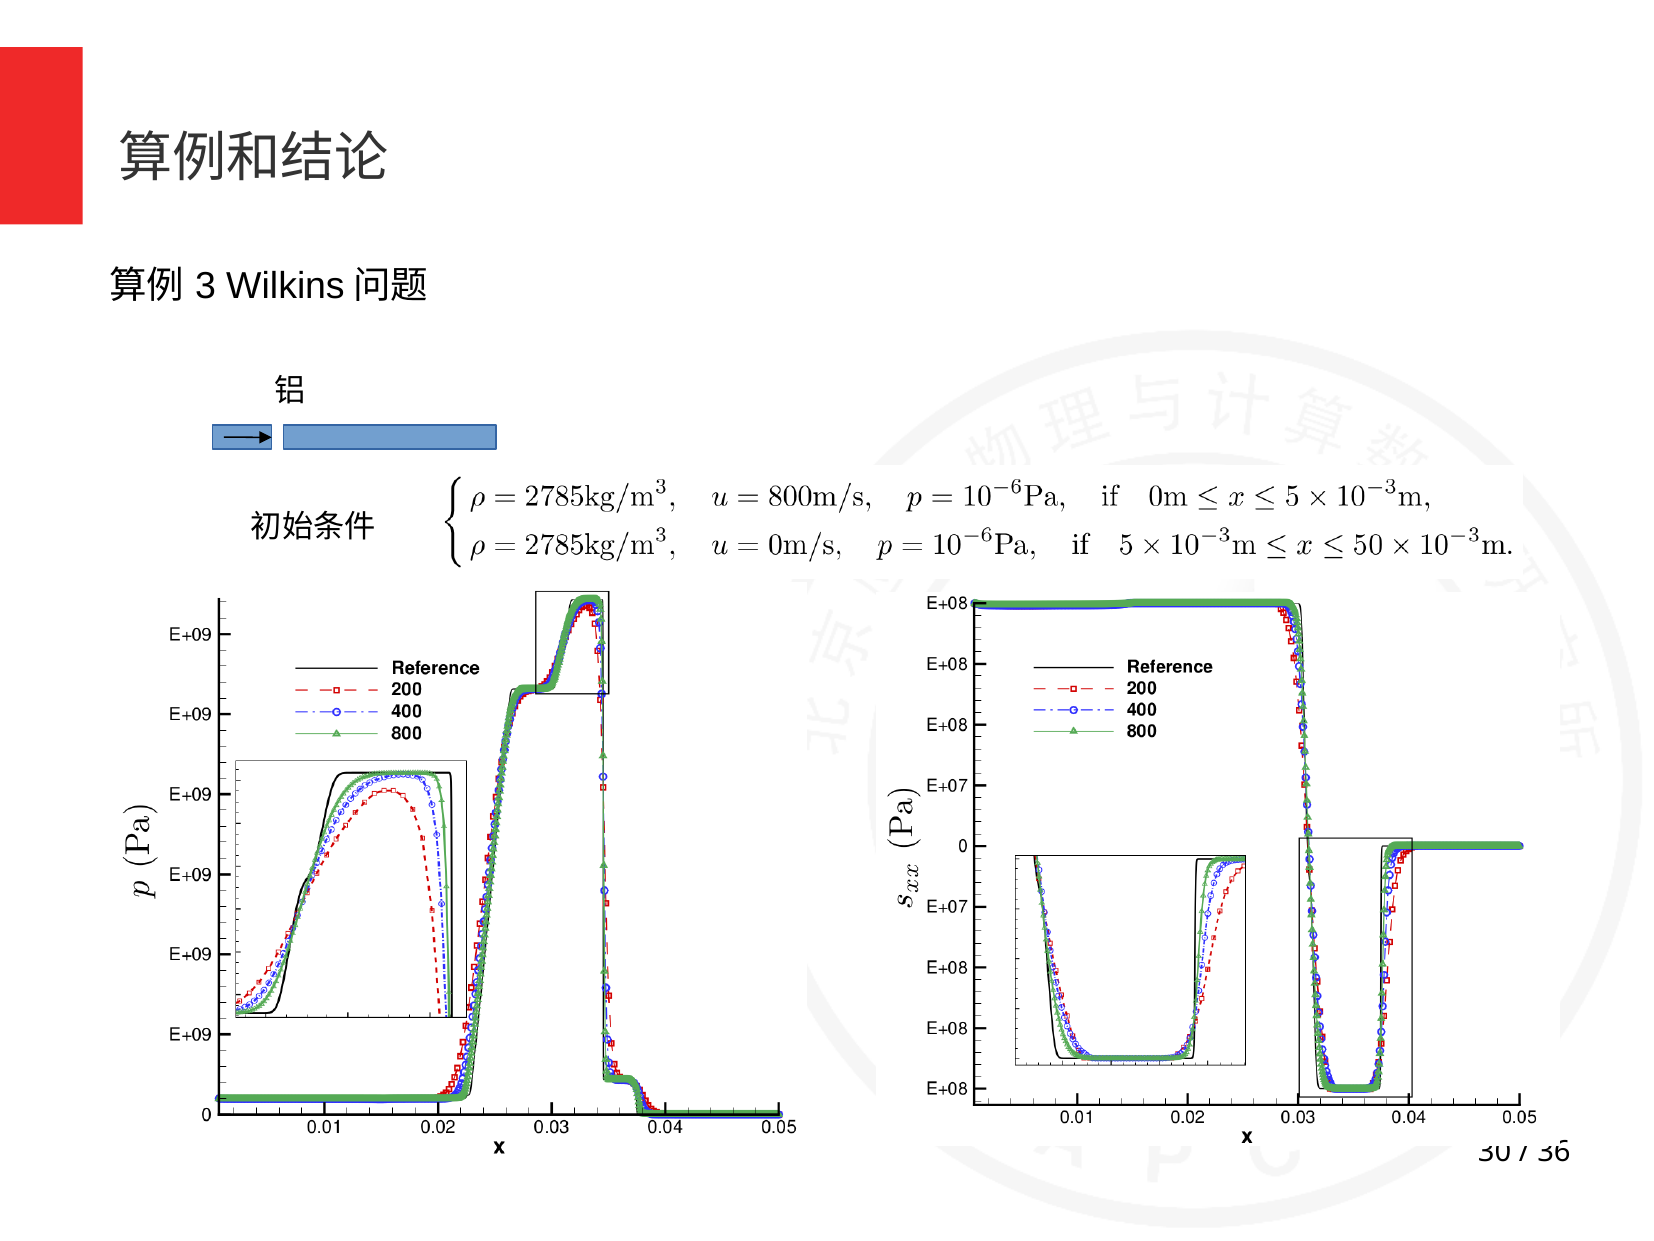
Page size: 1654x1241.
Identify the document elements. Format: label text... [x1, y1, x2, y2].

text_box 初始条件 [236, 490, 426, 556]
text_box 铝 [259, 354, 449, 419]
text_box [283, 425, 497, 449]
title 算例和结论 [118, 49, 1571, 257]
text_box 算例3 Wilkins问题 [94, 248, 638, 307]
text_box [212, 425, 272, 449]
picture [98, 321, 1654, 1241]
